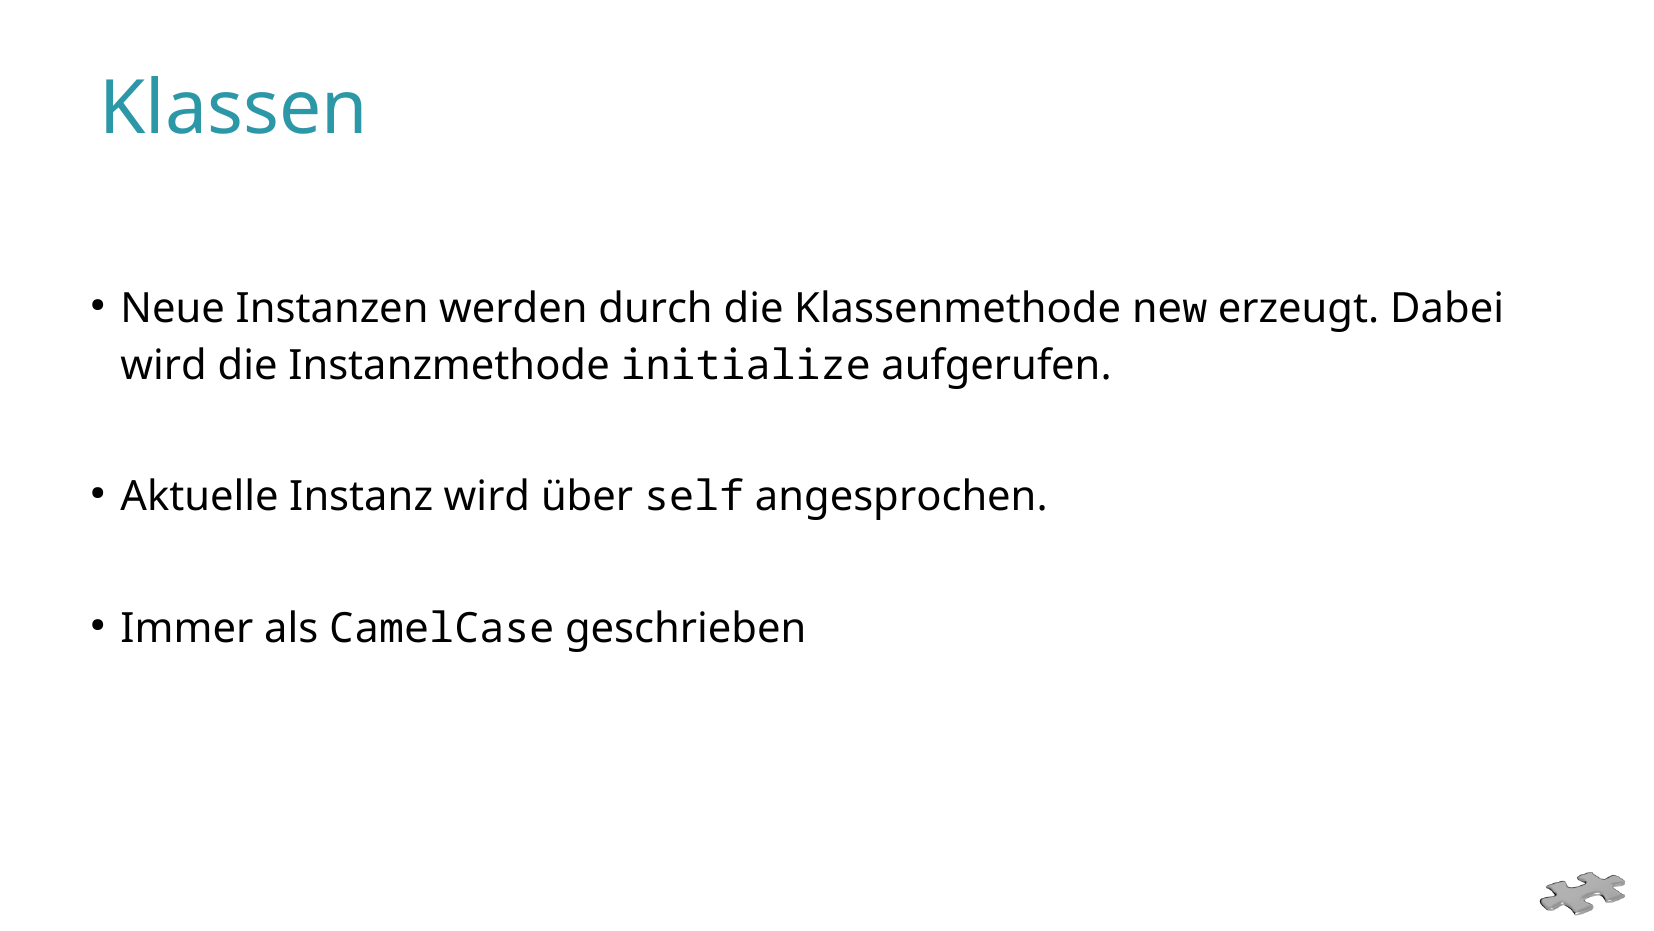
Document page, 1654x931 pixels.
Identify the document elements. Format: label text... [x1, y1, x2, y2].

picture [1539, 871, 1626, 916]
title Klassen [99, 54, 1535, 154]
list Neue Instanzen werden durch die Klassenmethode new erzeugt. Dabei wird die Instanzmethode initialize aufgerufen. Aktuelle Instanz wird über self angesprochen. Immer als CamelCase geschrieben [90, 277, 1536, 866]
